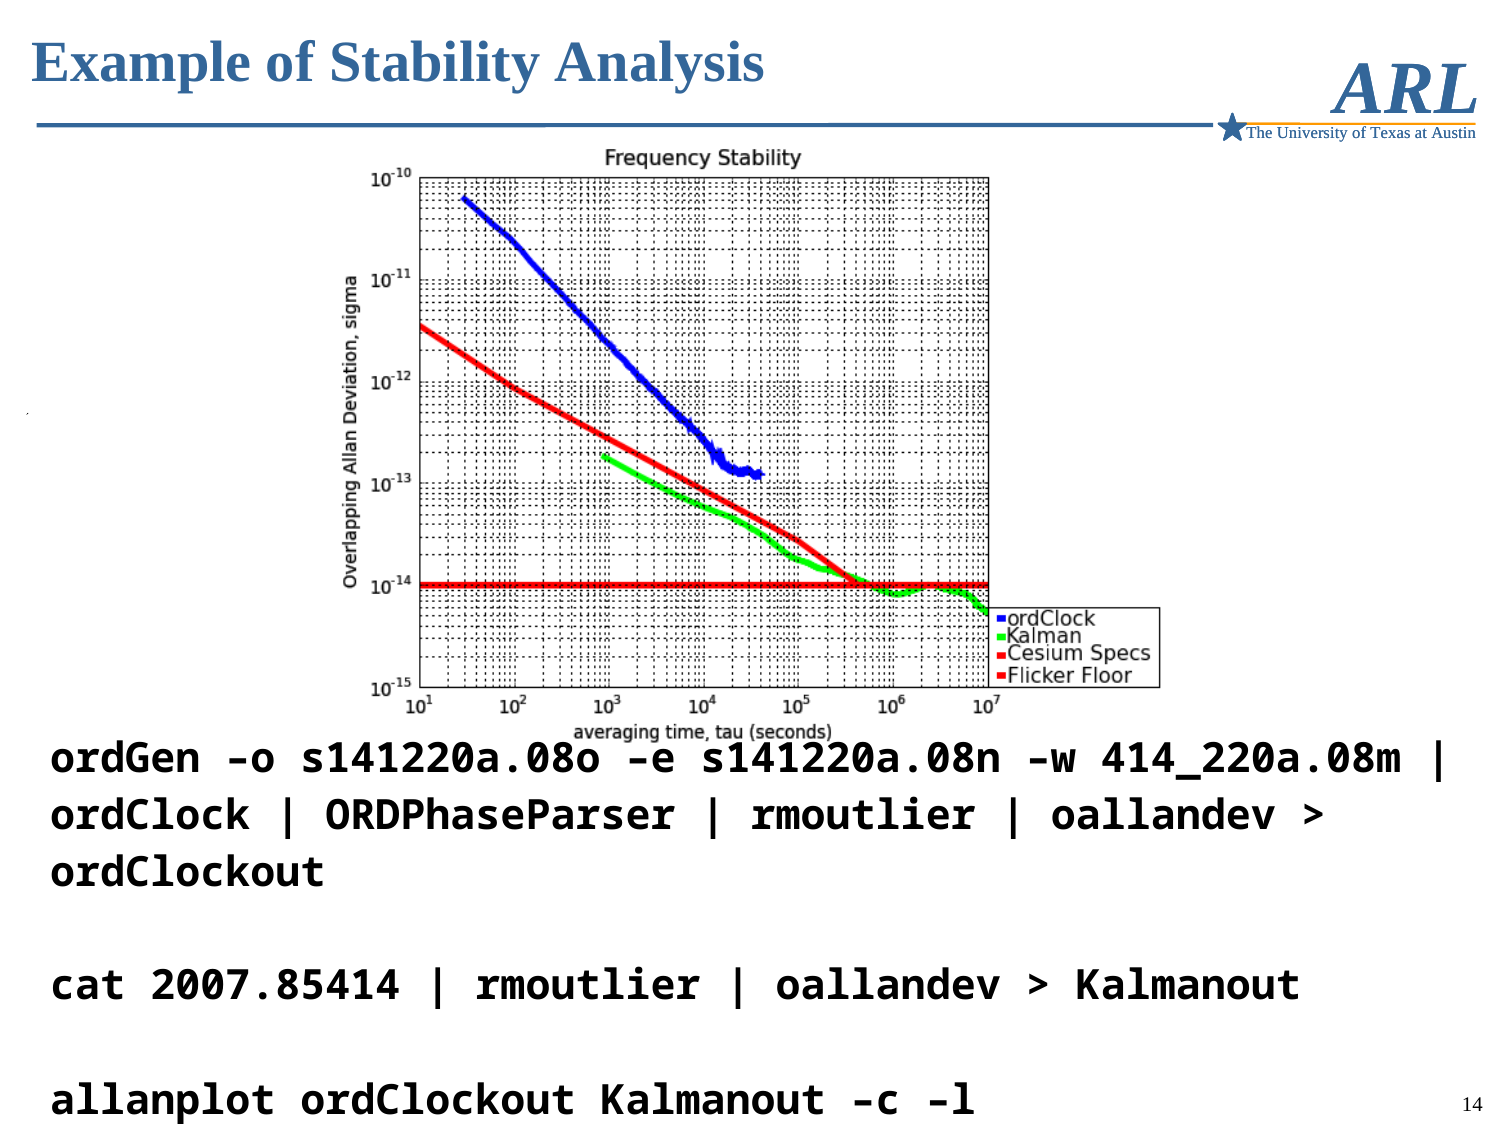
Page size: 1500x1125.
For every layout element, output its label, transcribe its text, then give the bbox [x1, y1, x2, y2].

text_box [337, 144, 1163, 719]
text_box ordGen –o s141220a.08o –e s141220a.08n –w 414_220a.08m | ordClock | ORDPhaseParser | rmoutlier | oallandev > ordClockout cat 2007.85414 | rmoutlier | oallandev > Kalmanout allanplot ordClockout Kalmanout –c –l [35, 719, 1486, 1125]
title Example of Stability Analysis [31, 15, 1298, 117]
